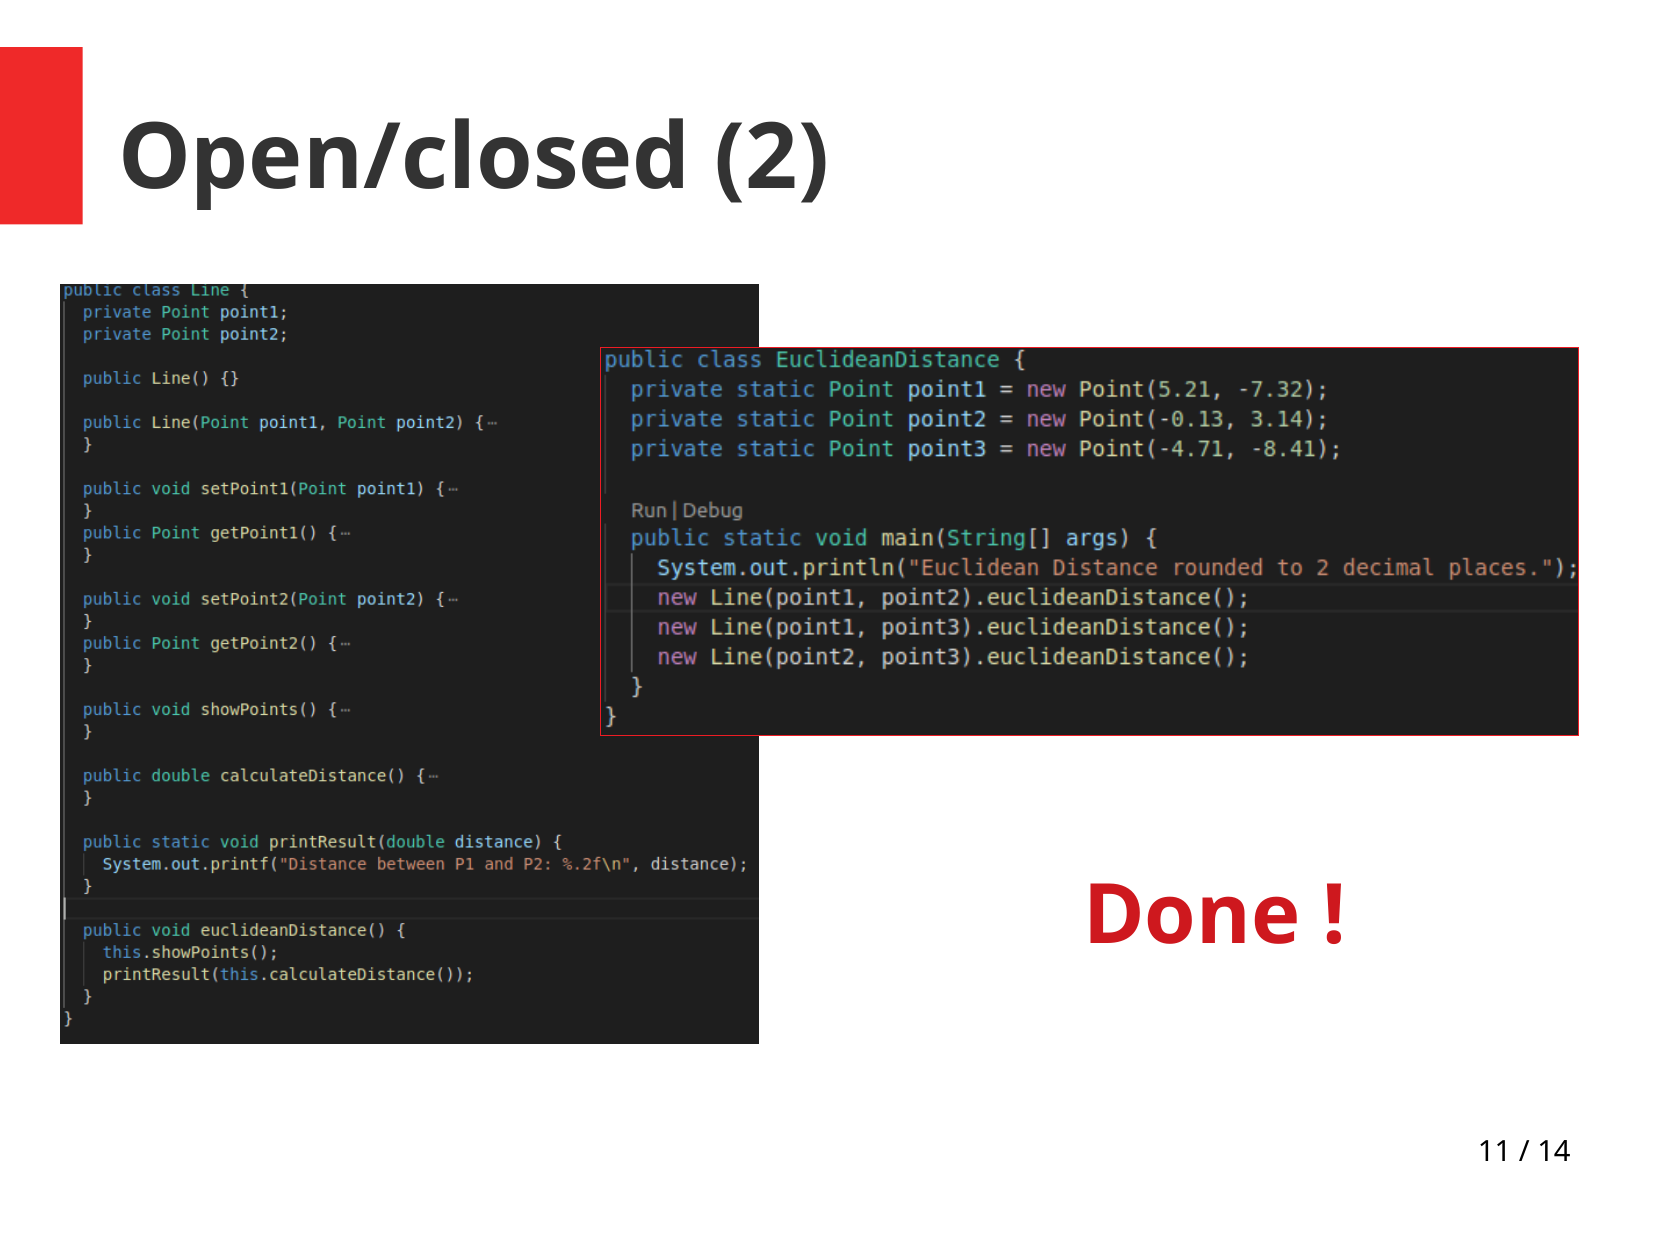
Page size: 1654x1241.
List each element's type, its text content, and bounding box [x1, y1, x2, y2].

title Open/closed (2) [118, 49, 1571, 257]
picture [60, 284, 1579, 1044]
list Done ! [844, 750, 1536, 1074]
